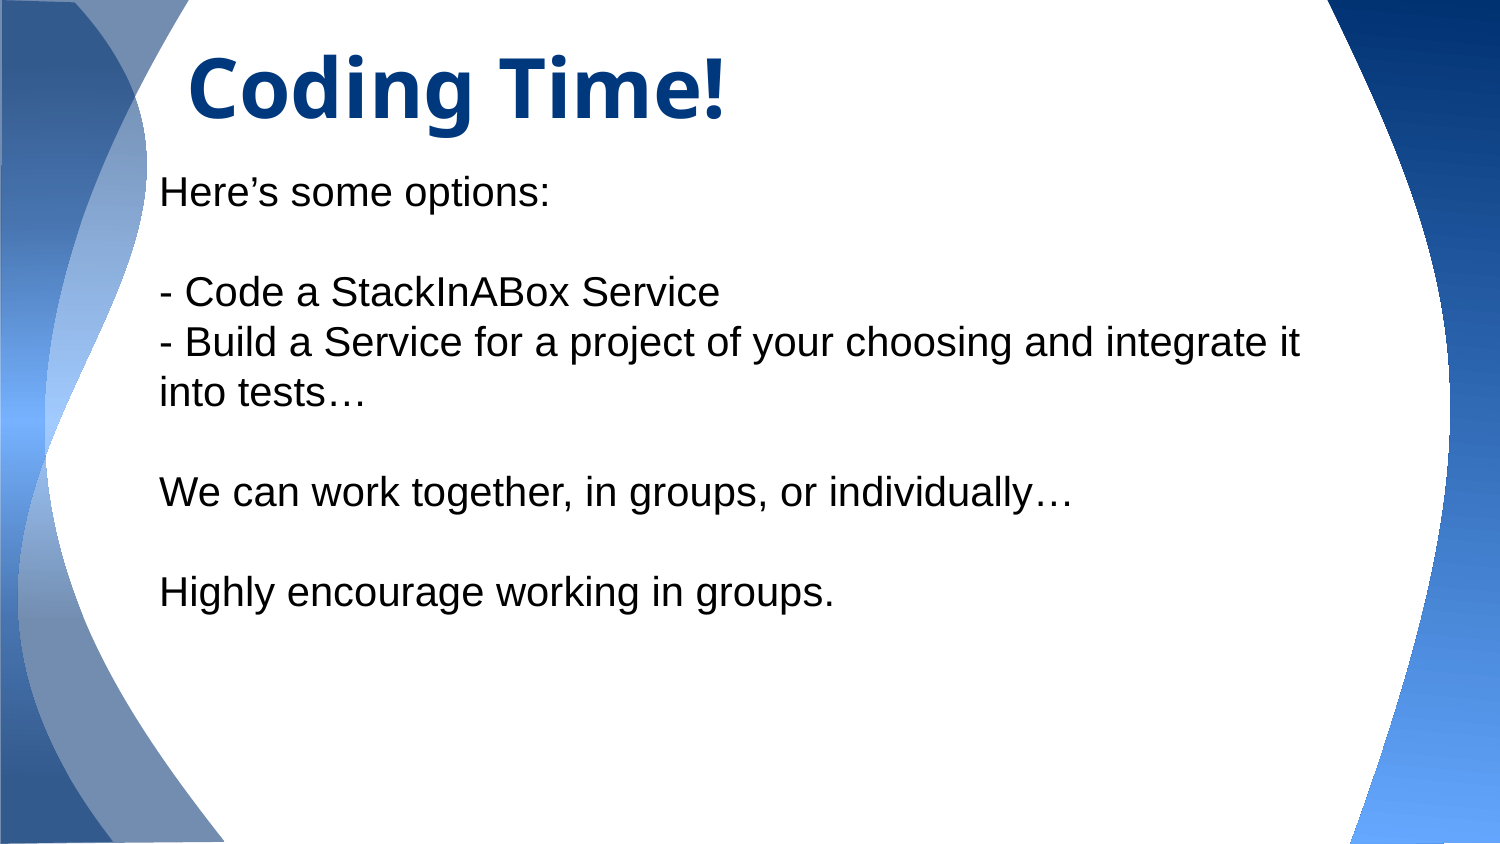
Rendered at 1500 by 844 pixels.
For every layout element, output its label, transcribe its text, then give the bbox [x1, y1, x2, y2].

title Here’s some options: - Code a StackInABox Service - Build a Service for a project of your choosing and integrate it into tests… We can work together, in groups, or individually… Highly encourage working in groups. [144, 150, 1390, 798]
title Coding Time! [171, 33, 1426, 151]
